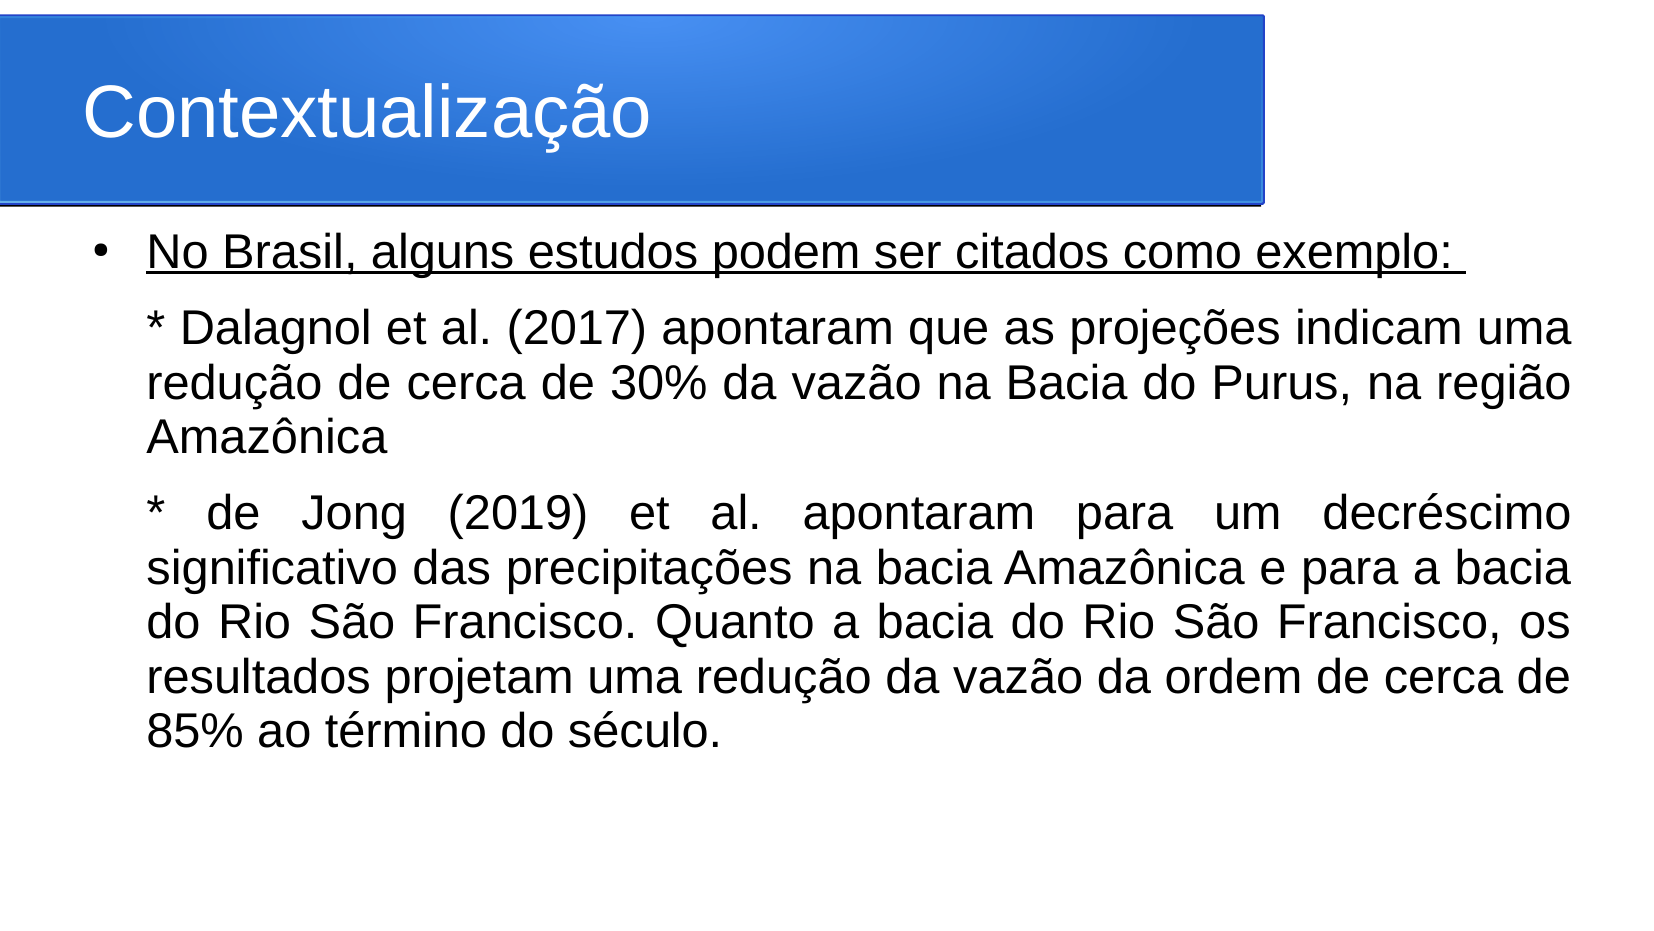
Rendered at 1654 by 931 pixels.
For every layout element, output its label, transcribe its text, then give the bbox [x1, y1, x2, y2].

list No Brasil, alguns estudos podem ser citados como exemplo: * Dalagnol et al. (2017) apontaram que as projeções indicam uma redução de cerca de 30% da vazão na Bacia do Purus, na região Amazônica * de Jong (2019) et al. apontaram para um decréscimo significativo das precipitações na bacia Amazônica e para a bacia do Rio São Francisco. Quanto a bacia do Rio São Francisco, os resultados projetam uma redução da vazão da ordem de cerca de 85% ao término do século. [82, 224, 1571, 764]
title Contextualização [82, 35, 1235, 189]
